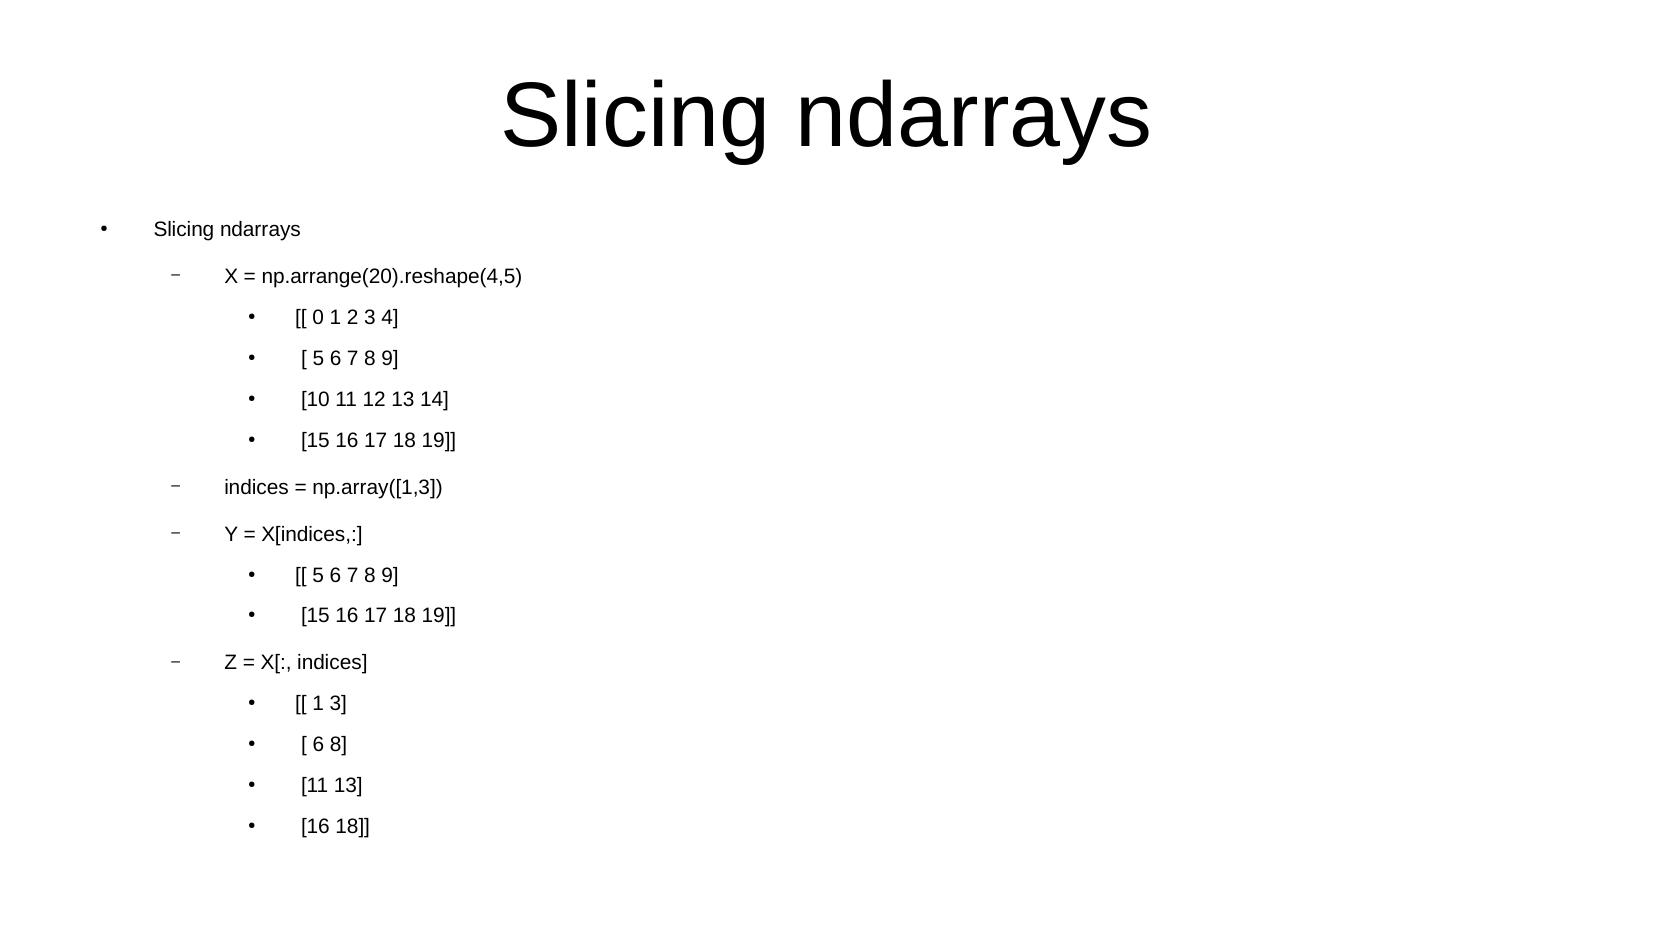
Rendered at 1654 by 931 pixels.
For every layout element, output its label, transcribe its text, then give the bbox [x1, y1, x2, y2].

list Slicing ndarrays X = np.arrange(20).reshape(4,5) [[ 0 1 2 3 4] [ 5 6 7 8 9] [10 11 12 13 14] [15 16 17 18 19]] indices = np.array([1,3]) Y = X[indices,:] [[ 5 6 7 8 9] [15 16 17 18 19]] Z = X[:, indices] [[ 1 3] [ 6 8] [11 13] [16 18]] [82, 217, 1621, 916]
title Slicing ndarrays [82, 37, 1571, 193]
